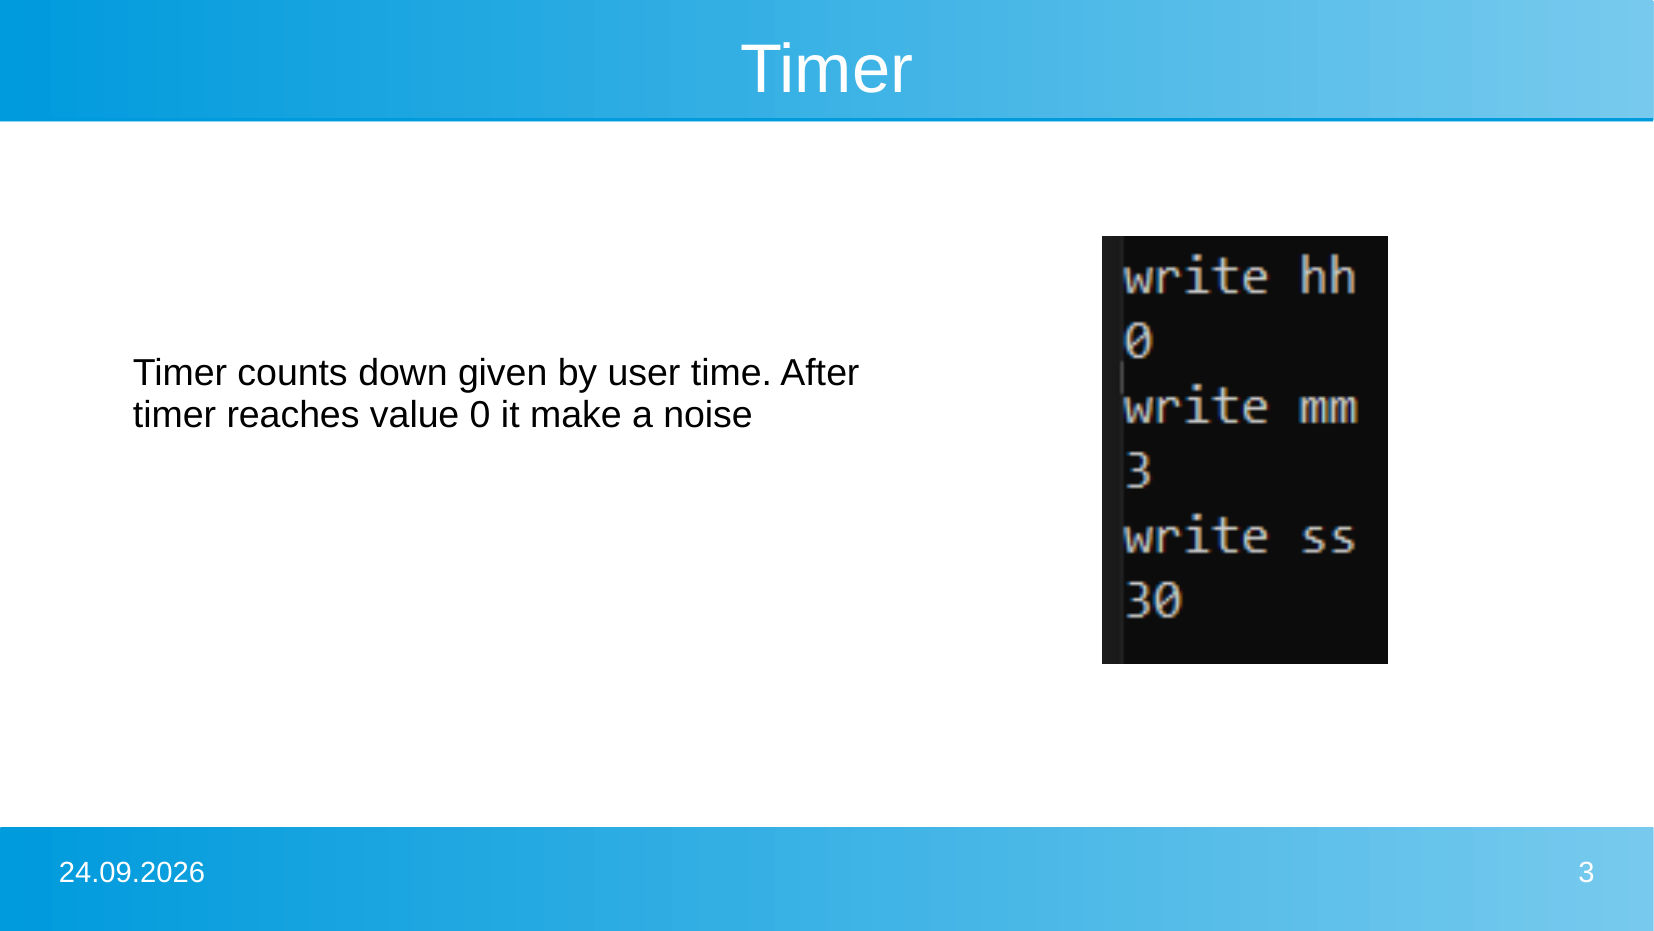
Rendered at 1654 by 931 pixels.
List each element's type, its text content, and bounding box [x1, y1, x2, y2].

text_box Timer counts down given by user time. After timer reaches value 0 it make a noise [118, 344, 945, 443]
picture [1102, 236, 1388, 664]
title Timer [59, 29, 1595, 108]
